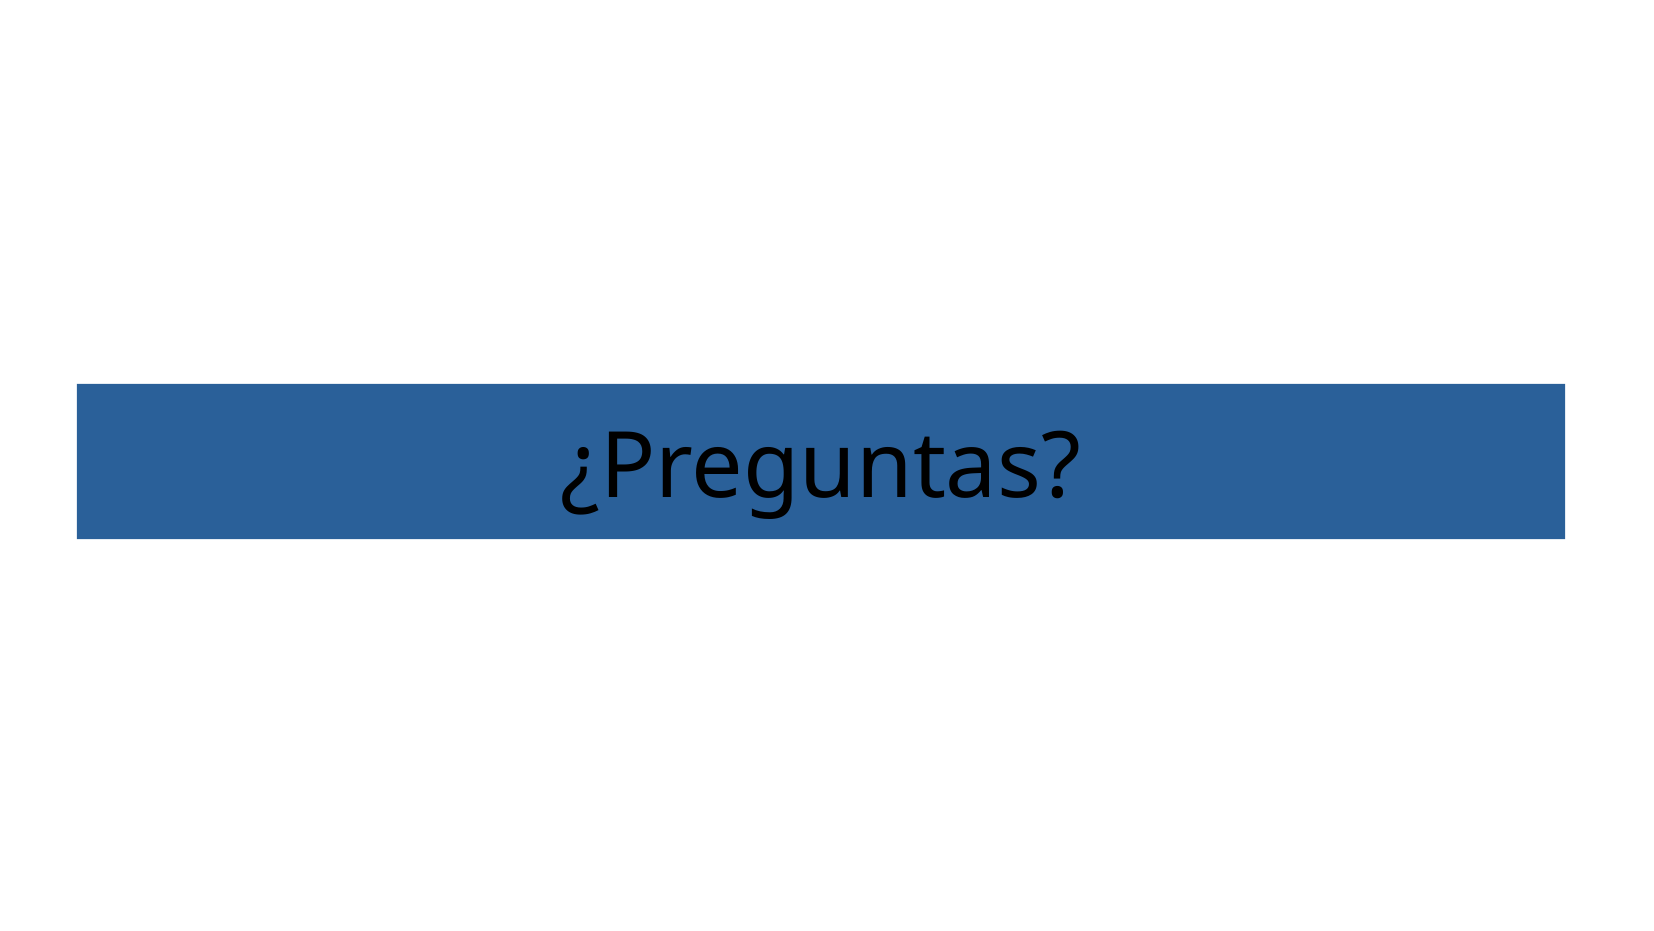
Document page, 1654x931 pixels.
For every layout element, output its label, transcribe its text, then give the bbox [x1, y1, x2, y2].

title ¿Preguntas? [76, 383, 1566, 540]
